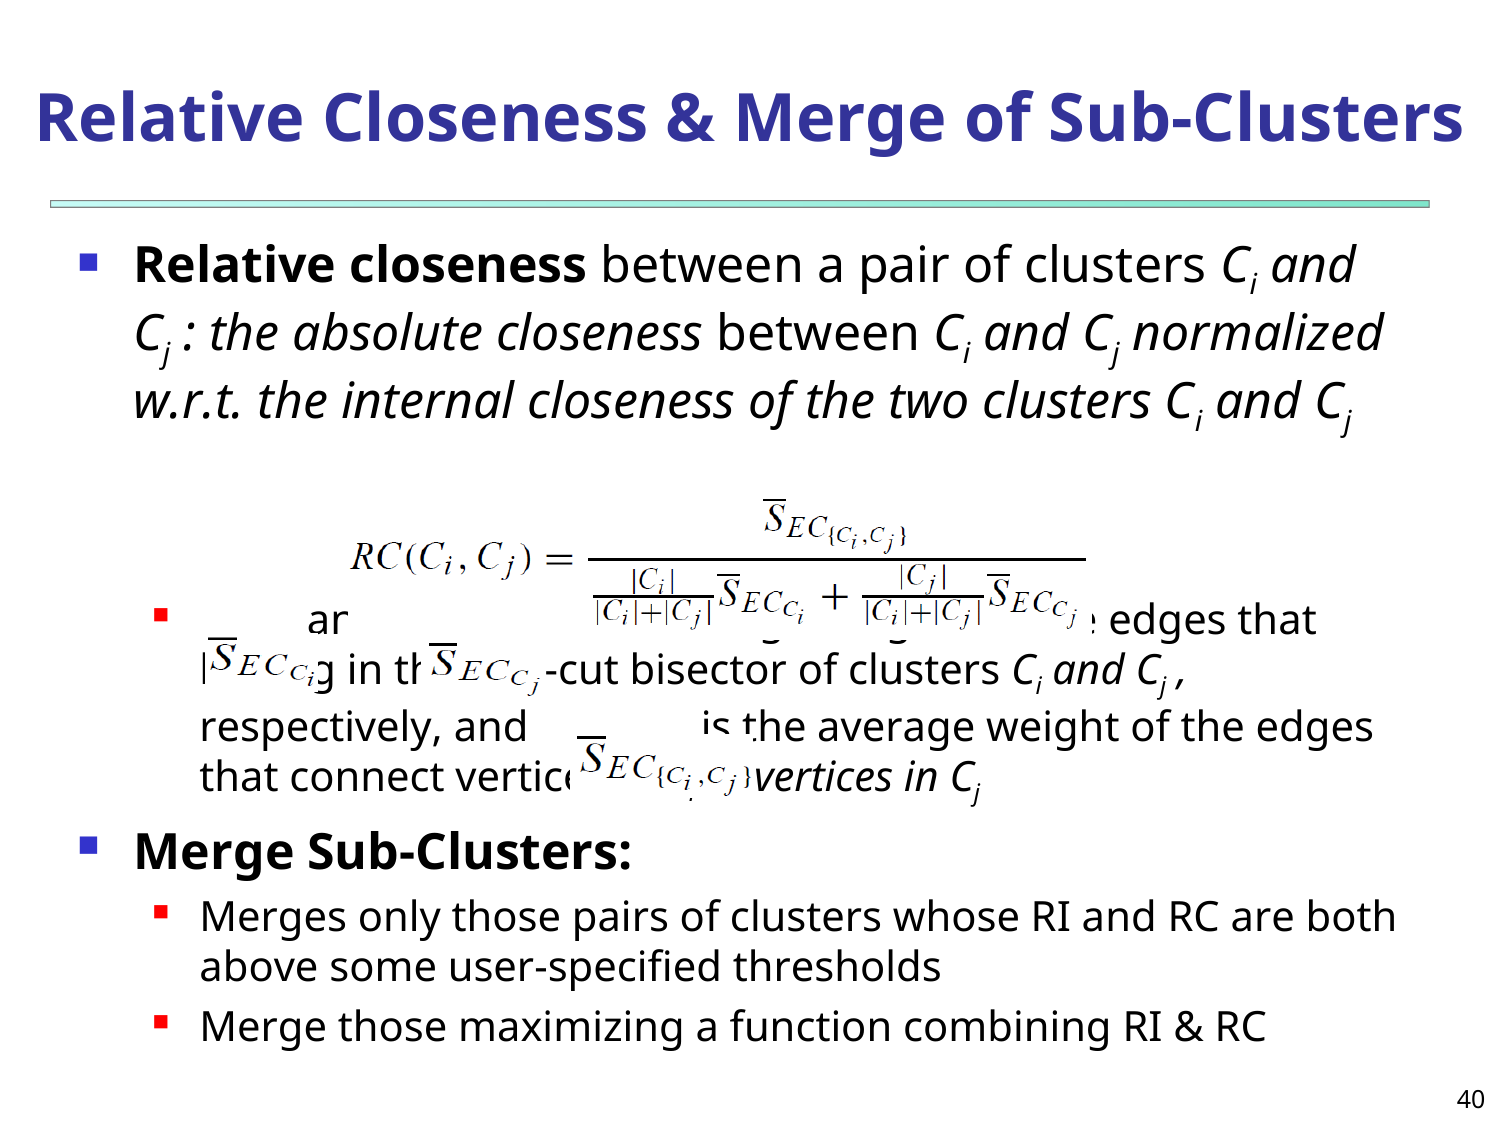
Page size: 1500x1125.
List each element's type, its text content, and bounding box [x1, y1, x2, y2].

list Relative closeness between a pair of clusters Ci and Cj : the absolute closeness between Ci and Cj normalized w.r.t. the internal closeness of the two clusters Ci and Cj and are the average weights of the edges that belong in the min-cut bisector of clusters Ci and Cj , respectively, and is the average weight of the edges that connect vertices in Ci to vertices in Cj Merge Sub-Clusters: Merges only those pairs of clusters whose RI and RC are both above some user-specified thresholds Merge those maximizing a function combining RI & RC [62, 224, 1438, 1125]
picture [205, 633, 318, 692]
picture [570, 734, 753, 798]
title Relative Closeness & Merge of Sub-Clusters [0, 0, 1500, 163]
picture [348, 489, 1092, 698]
text_box 18 [1187, 1062, 1500, 1125]
